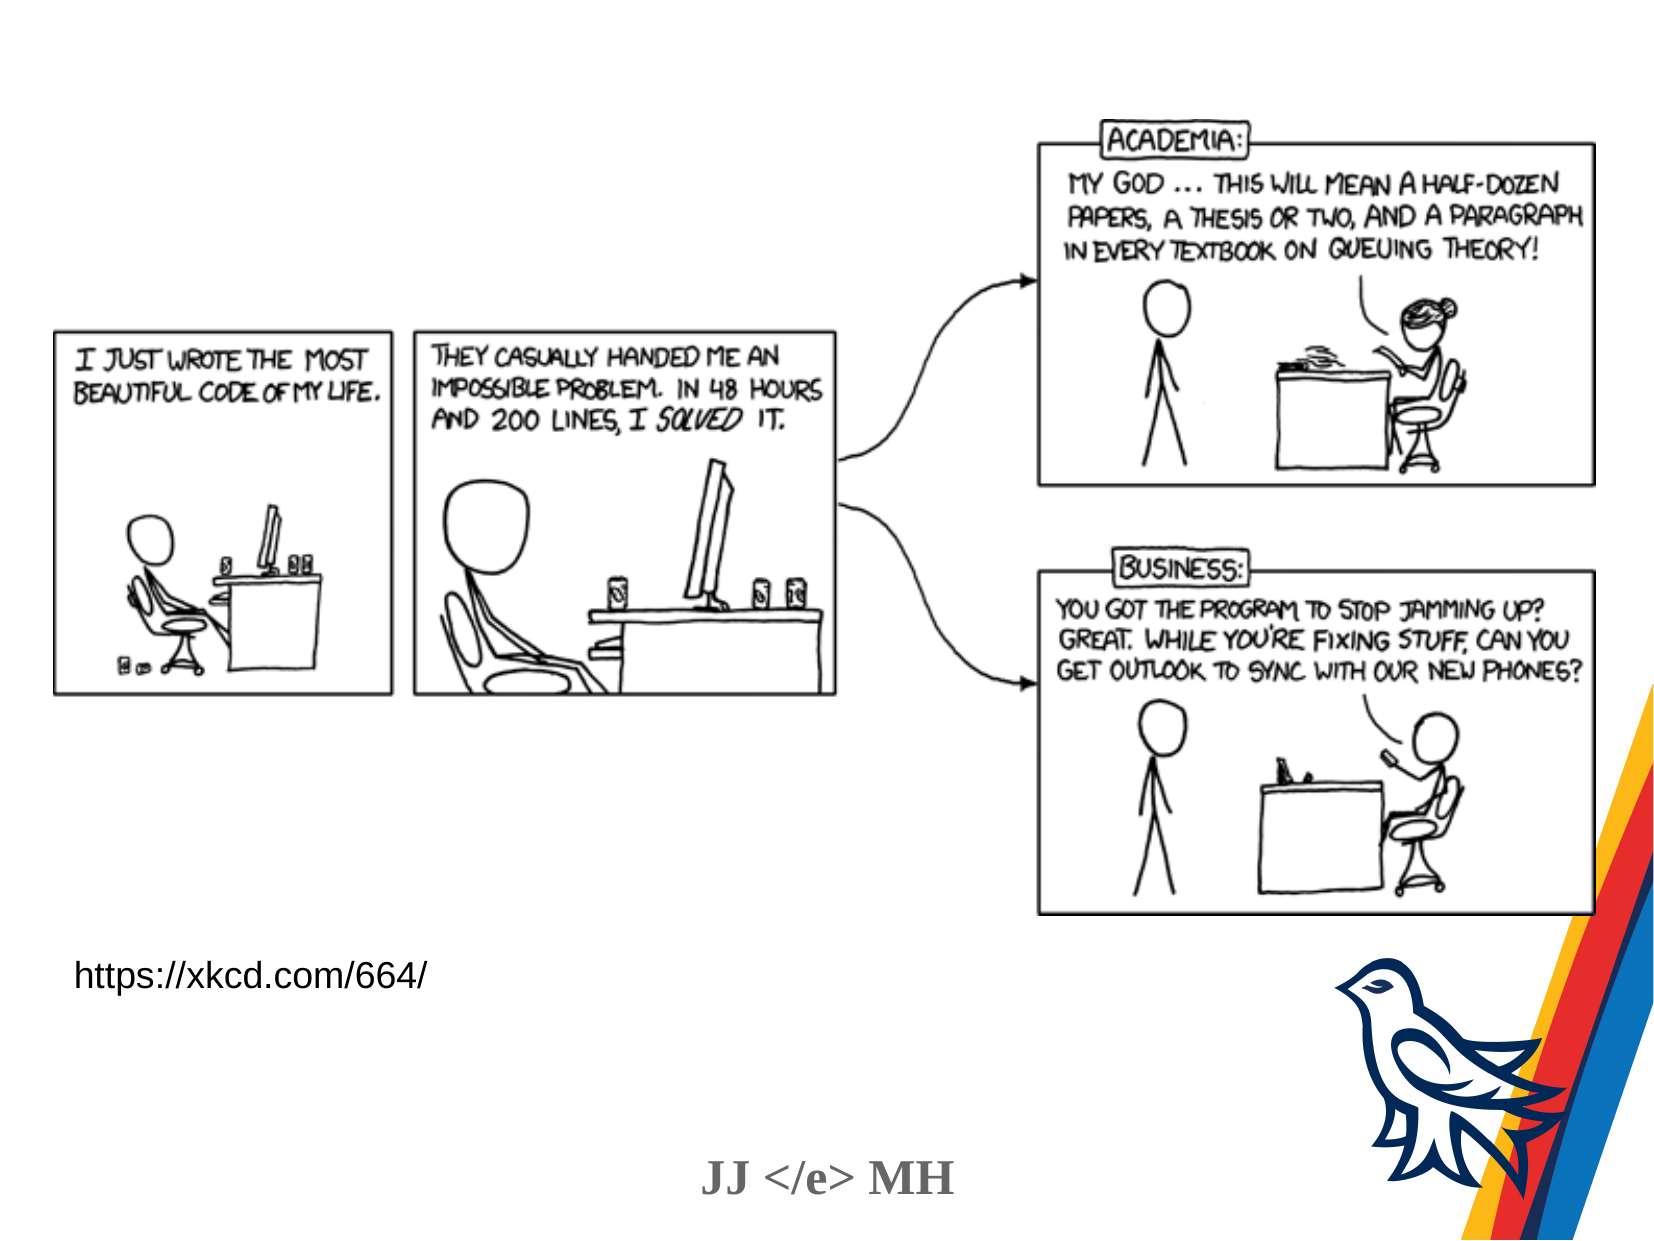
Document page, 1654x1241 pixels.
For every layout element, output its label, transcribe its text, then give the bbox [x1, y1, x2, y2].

text_box https://xkcd.com/664/ [59, 947, 443, 1004]
picture [53, 119, 1654, 1240]
